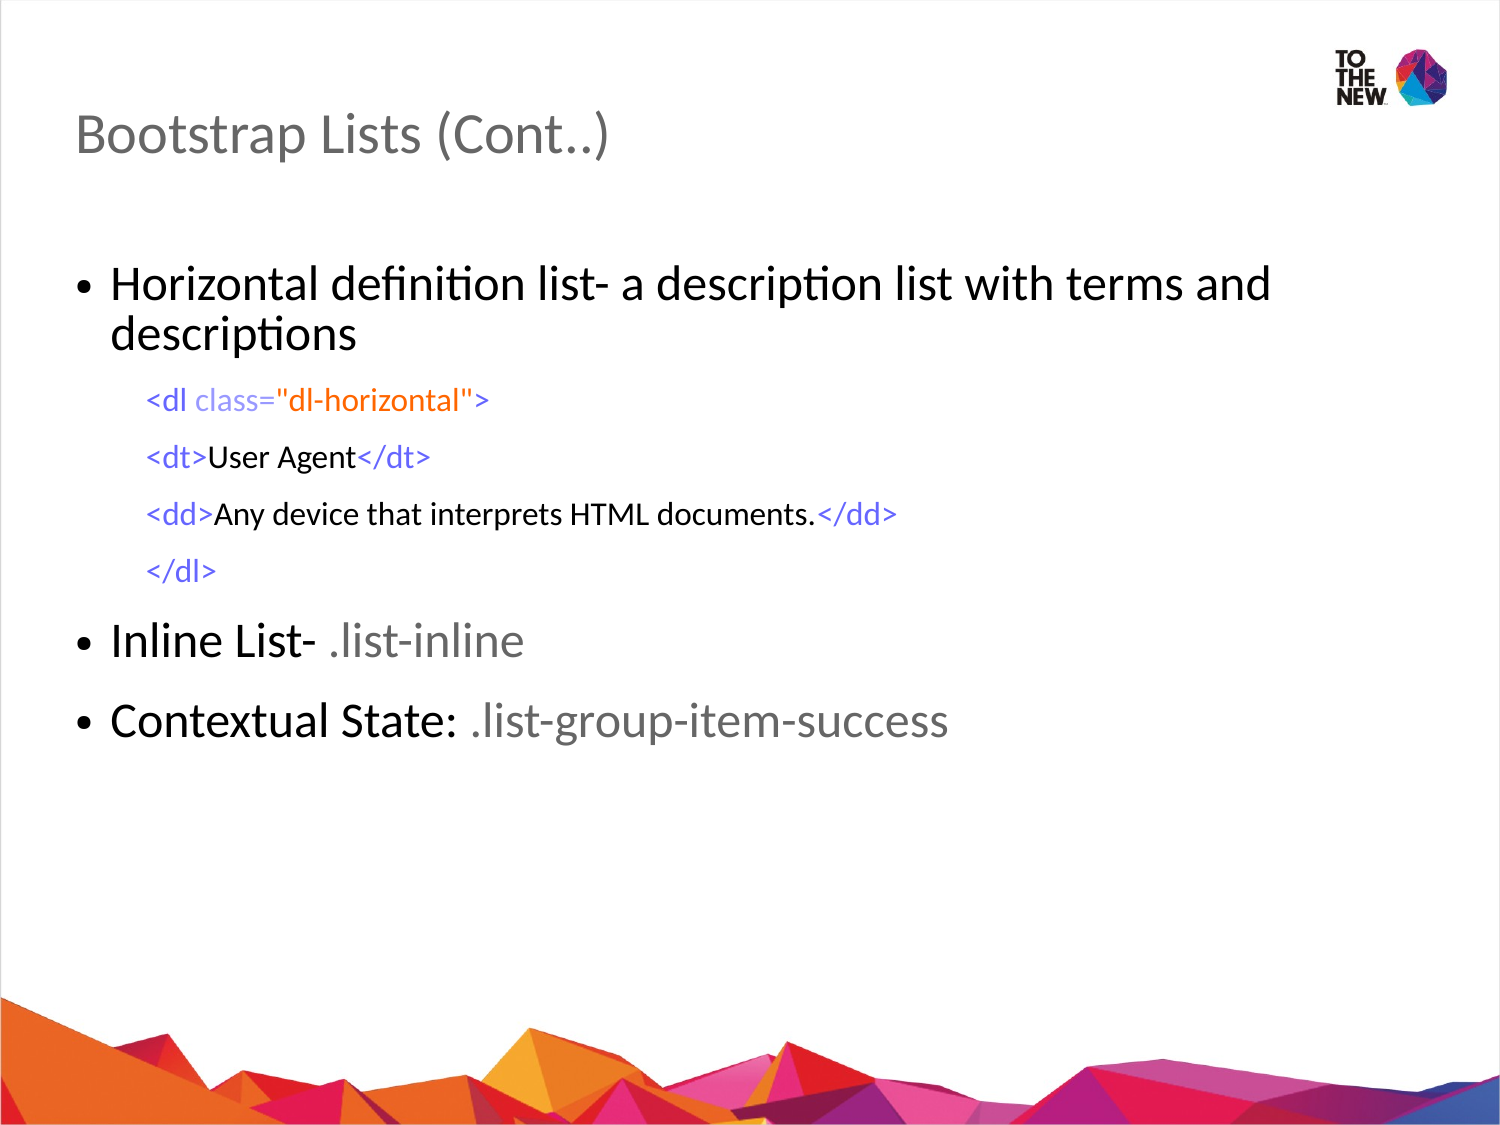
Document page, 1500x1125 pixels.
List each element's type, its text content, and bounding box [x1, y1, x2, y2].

list Horizontal definition list- a description list with terms and descriptions <dl class="dl-horizontal"> <dt>User Agent</dt> <dd>Any device that interprets HTML documents.</dd> </dl> Inline List- .list-inline Contextual State: .list-group-item-success [75, 263, 1425, 916]
picture [0, 0, 1500, 1125]
title Bootstrap Lists (Cont..) [75, 44, 1425, 233]
